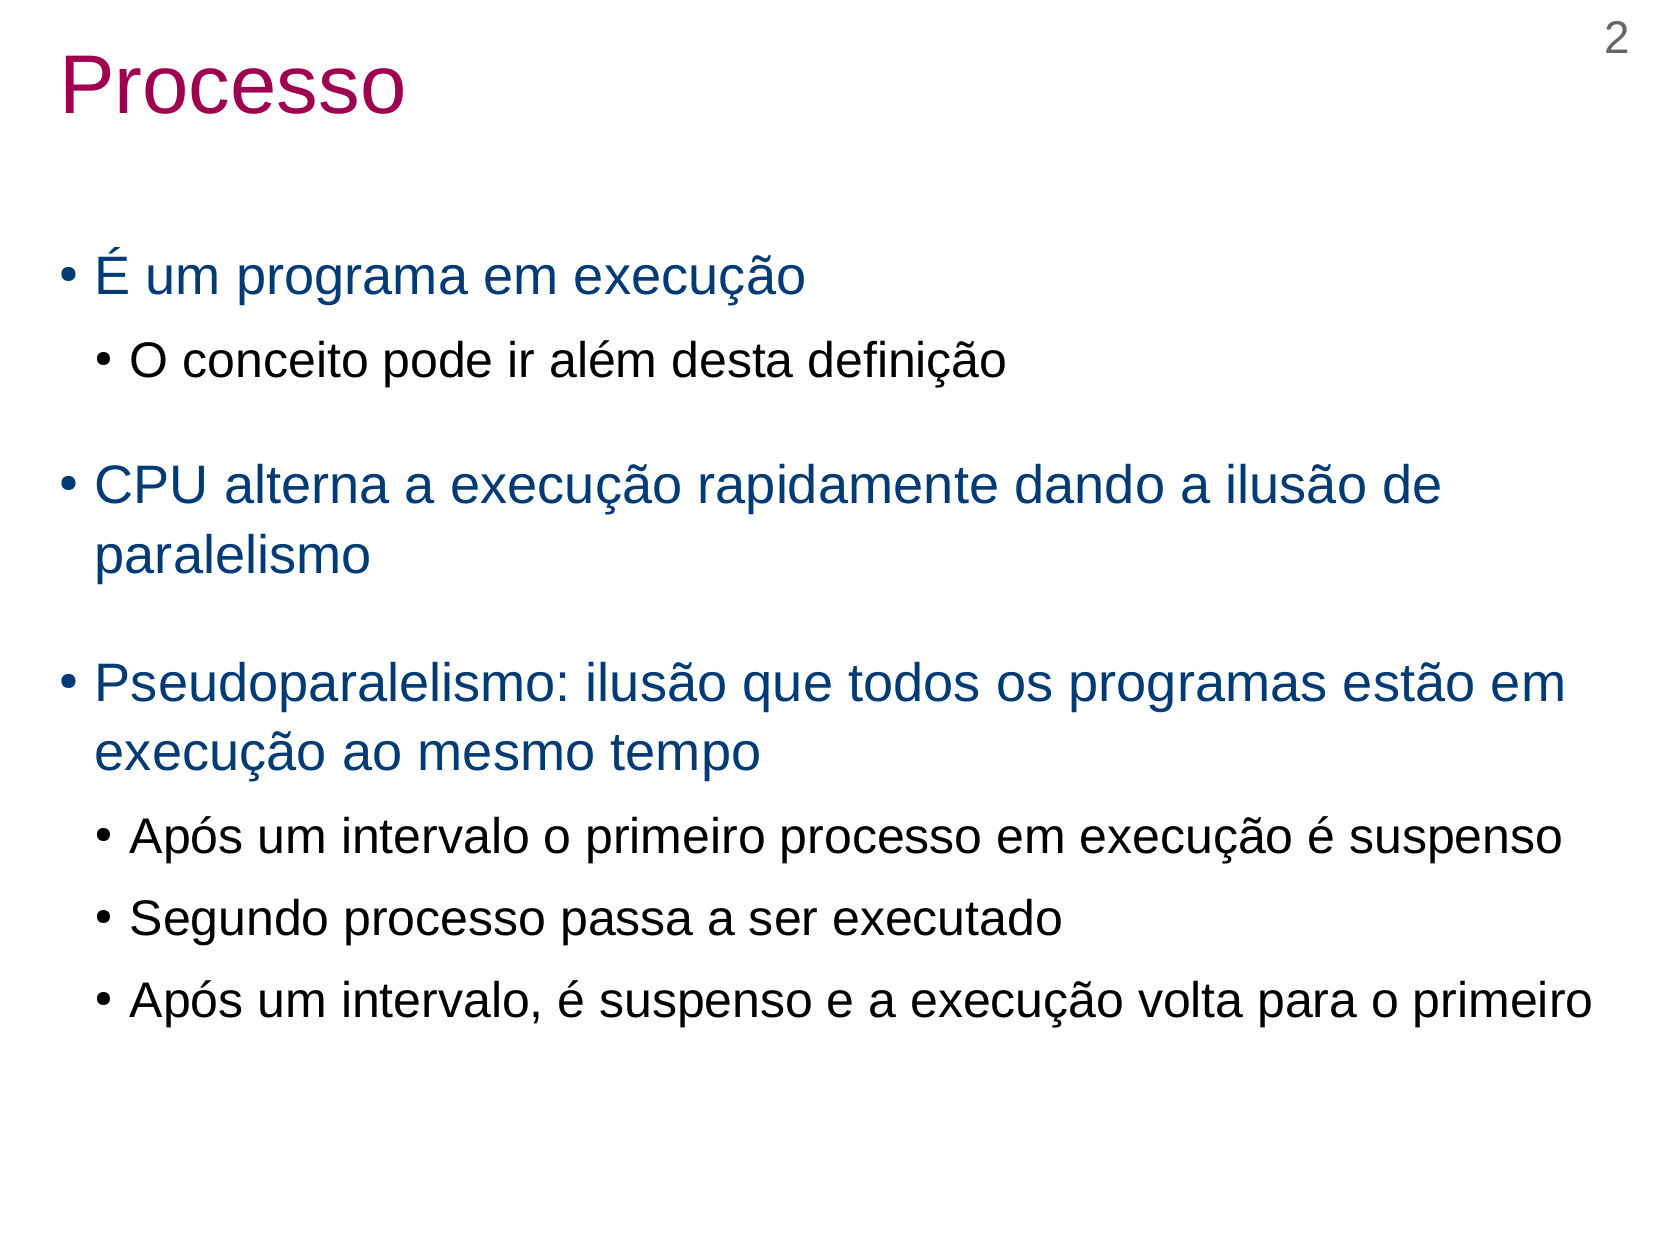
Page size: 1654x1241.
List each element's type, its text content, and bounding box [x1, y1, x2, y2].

list É um programa em execução O conceito pode ir além desta definição CPU alterna a execução rapidamente dando a ilusão de paralelismo Pseudoparalelismo: ilusão que todos os programas estão em execução ao mesmo tempo Após um intervalo o primeiro processo em execução é suspenso Segundo processo passa a ser executado Após um intervalo, é suspenso e a execução volta para o primeiro [59, 236, 1595, 1211]
title Processo [59, 29, 1595, 148]
